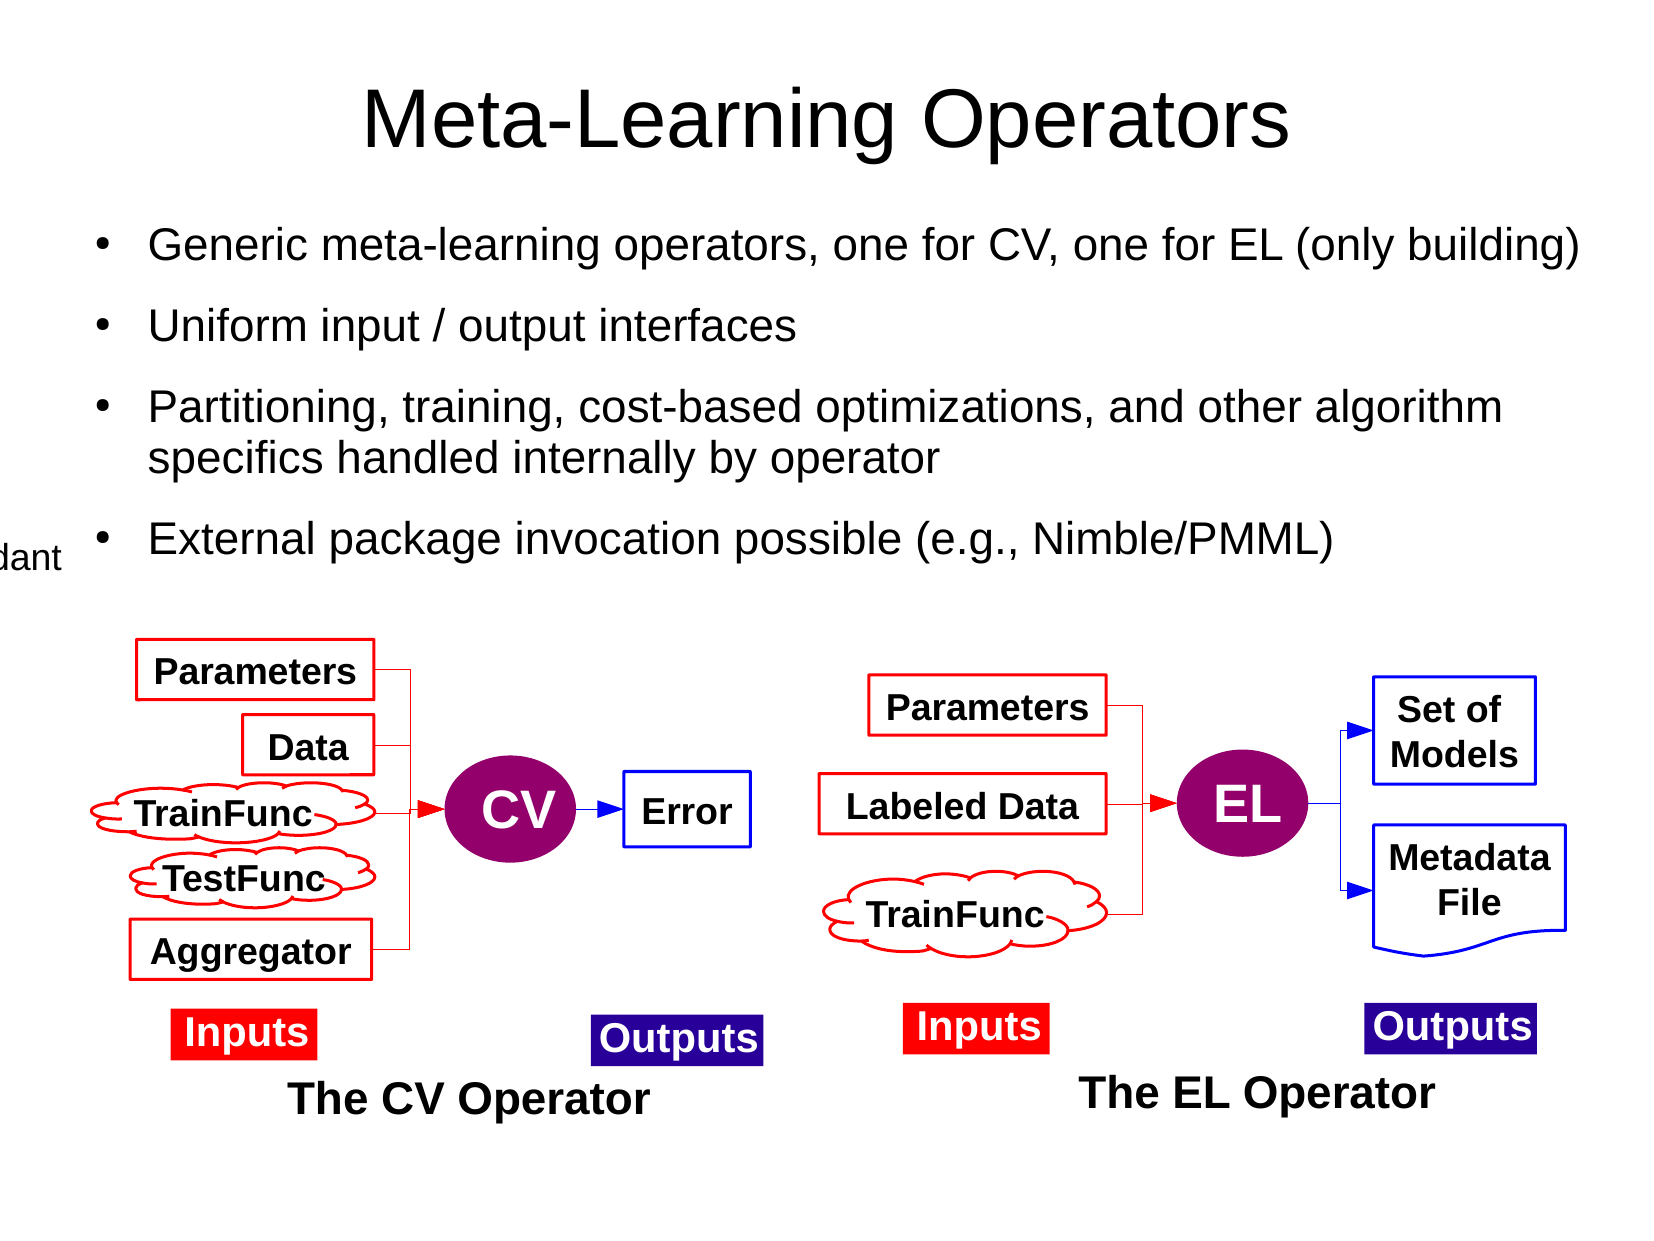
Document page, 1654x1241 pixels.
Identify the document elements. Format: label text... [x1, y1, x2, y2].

text_box Aggregator [130, 919, 372, 980]
text_box Inputs [156, 1001, 338, 1131]
text_box Outputs [580, 1007, 777, 1137]
text_box TrainFunc [91, 782, 375, 843]
title Meta-Learning Operators [82, 49, 1571, 188]
text_box Remove this Slide; redundant [0, 487, 77, 629]
text_box CV [466, 772, 589, 863]
text_box [444, 755, 558, 849]
text_box Data [242, 714, 374, 775]
text_box Error [623, 771, 751, 847]
list Generic meta-learning operators, one for CV, one for EL (only building) Uniform input / output interfaces Partitioning, training, cost-based optimizations, and other algorithm specifics handled internally by operator External package invocation possible (e.g., Nimble/PMML) [76, 219, 1607, 1181]
text_box Parameters [136, 639, 374, 700]
text_box The CV Operator [272, 1065, 669, 1133]
text_box TestFunc [130, 847, 375, 908]
